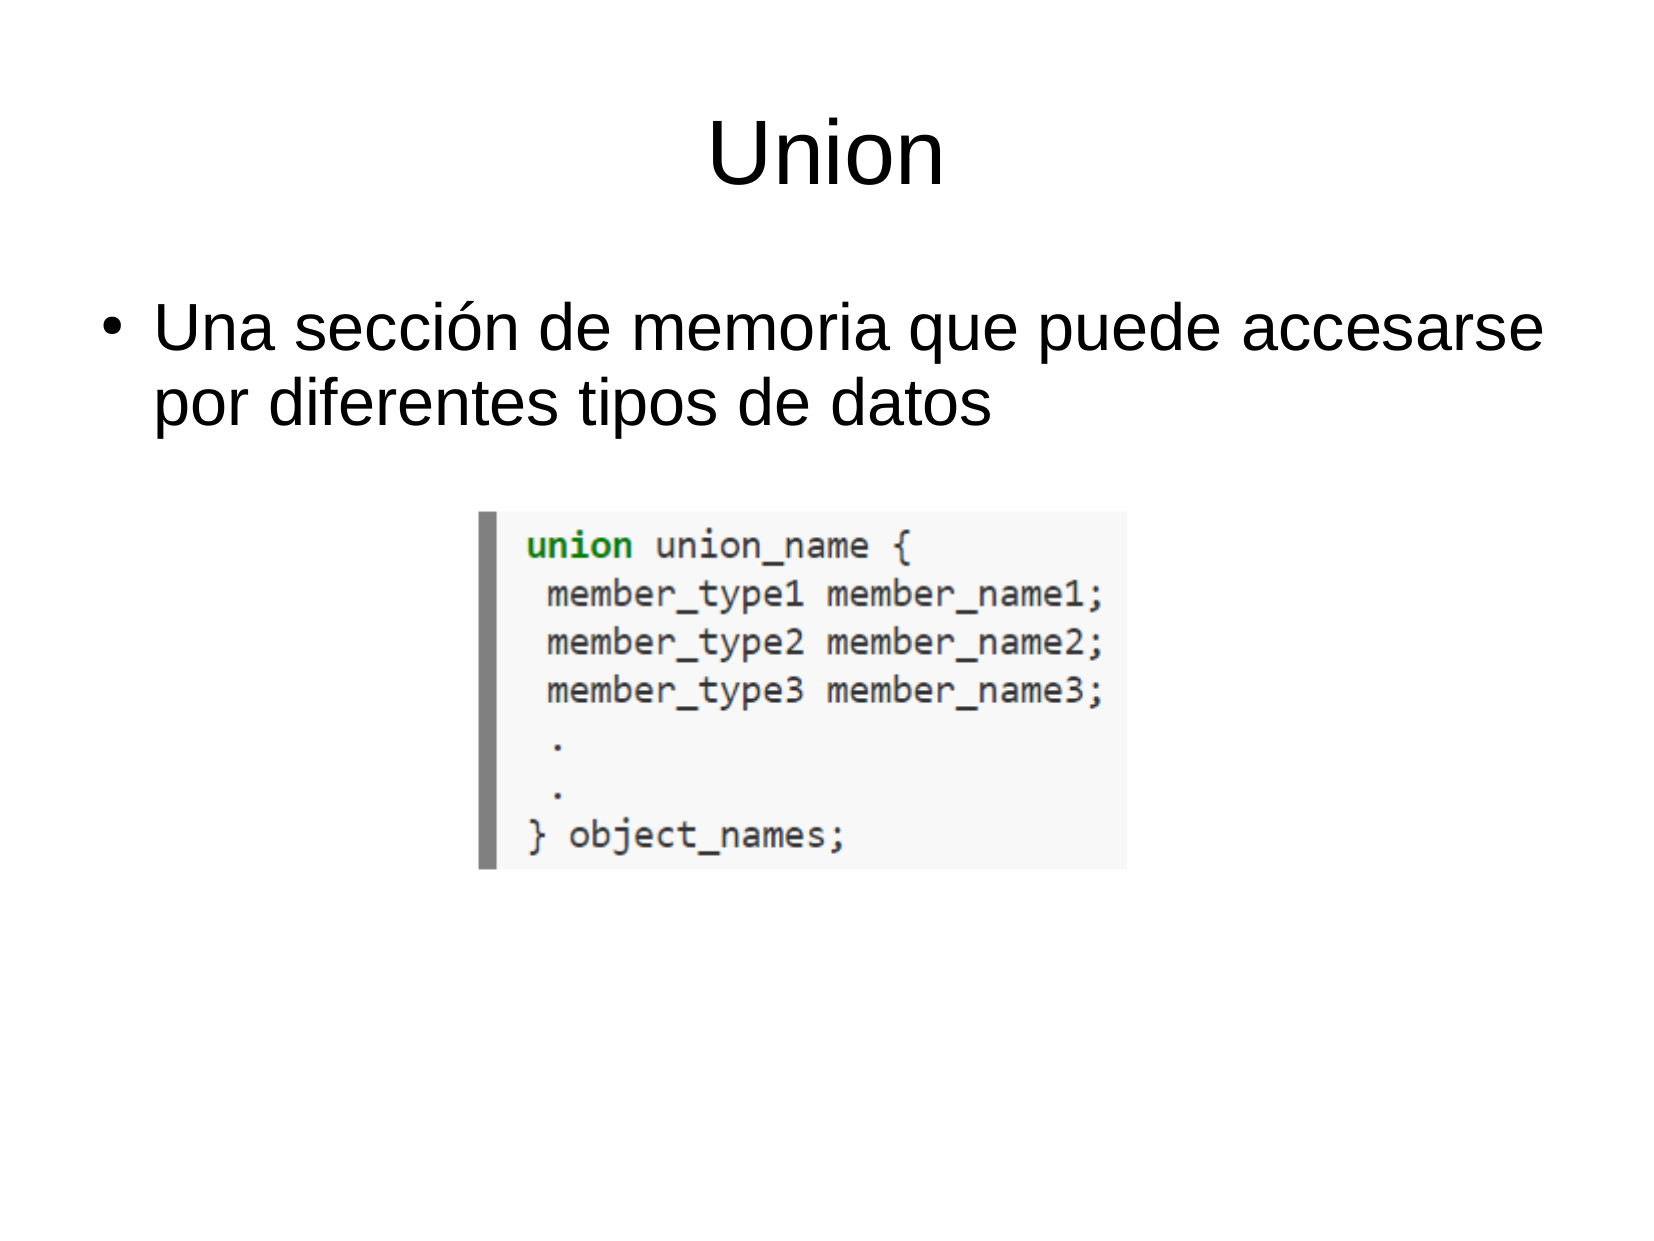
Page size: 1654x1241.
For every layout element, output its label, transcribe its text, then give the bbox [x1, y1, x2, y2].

title Union [82, 49, 1571, 257]
picture [463, 496, 1127, 898]
list Una sección de memoria que puede accesarse por diferentes tipos de datos [82, 290, 1571, 1010]
